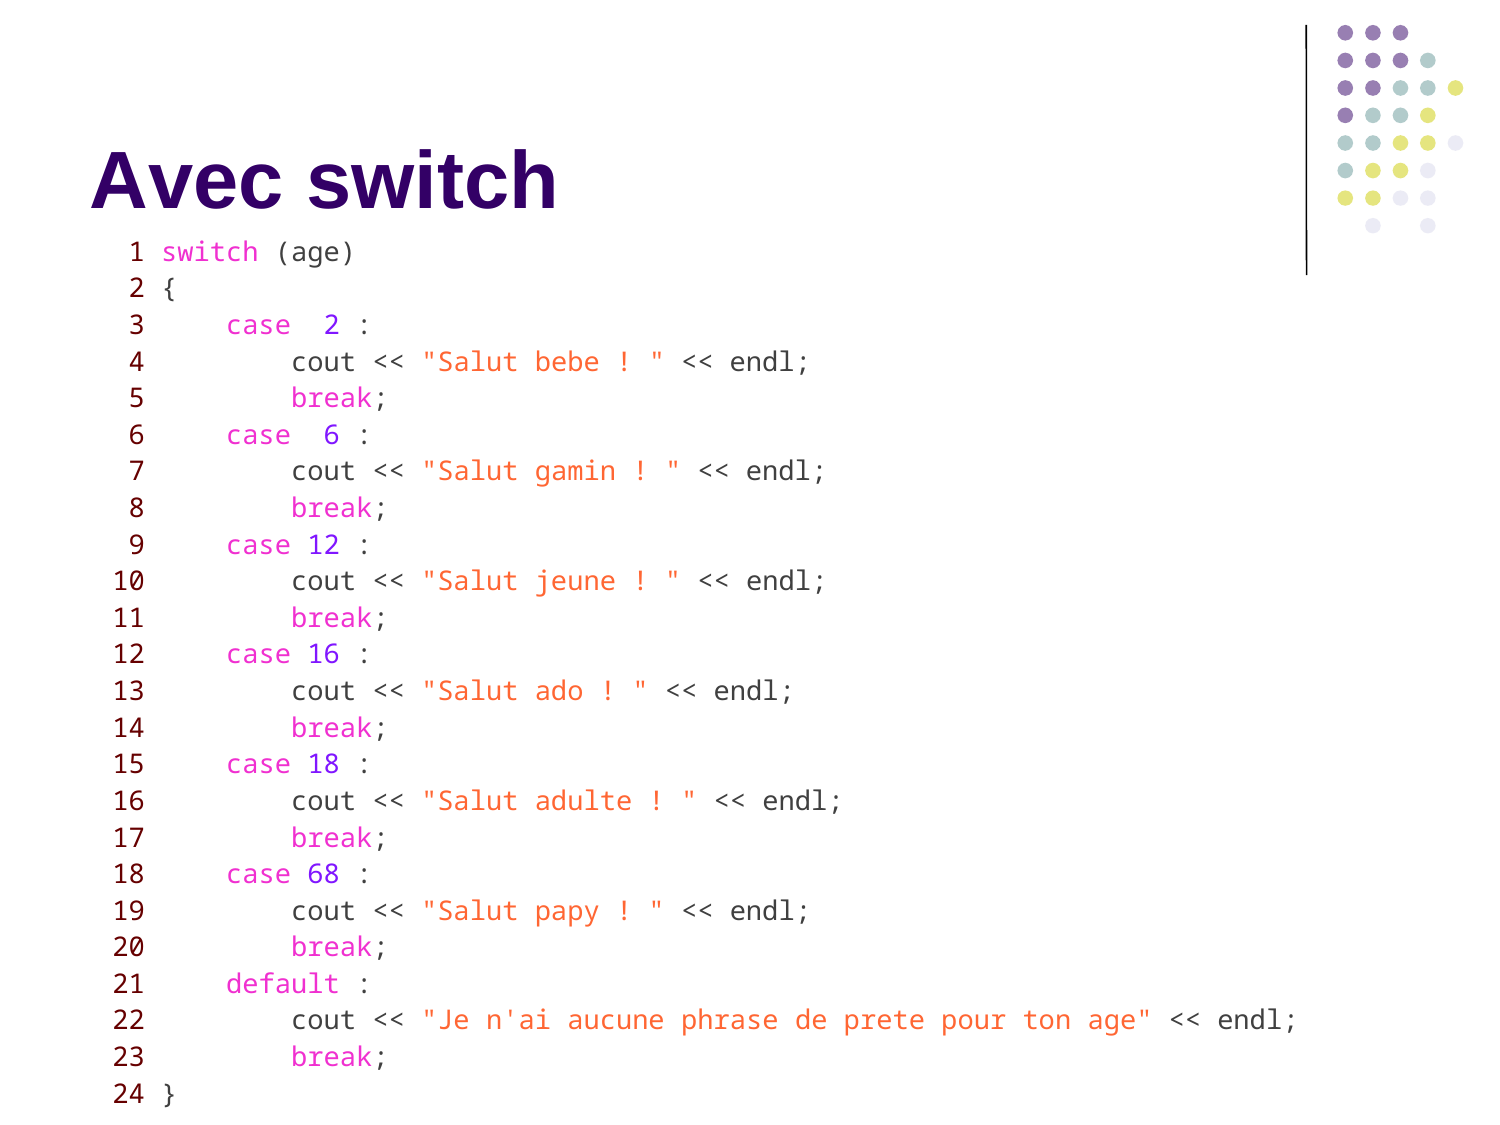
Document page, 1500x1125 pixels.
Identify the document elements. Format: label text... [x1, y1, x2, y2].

list 1 switch (age) 2 { 3 case 2 : 4 cout << "Salut bebe ! " << endl; 5 break; 6 case 6 : 7 cout << "Salut gamin ! " << endl; 8 break; 9 case 12 : 10 cout << "Salut jeune ! " << endl; 11 break; 12 case 16 : 13 cout << "Salut ado ! " << endl; 14 break; 15 case 18 : 16 cout << "Salut adulte ! " << endl; 17 break; 18 case 68 : 19 cout << "Salut papy ! " << endl; 20 break; 21 default : 22 cout << "Je n'ai aucune phrase de prete pour ton age" << endl; 23 break; 24 } [94, 237, 1489, 1117]
title Avec switch [74, 20, 1313, 233]
